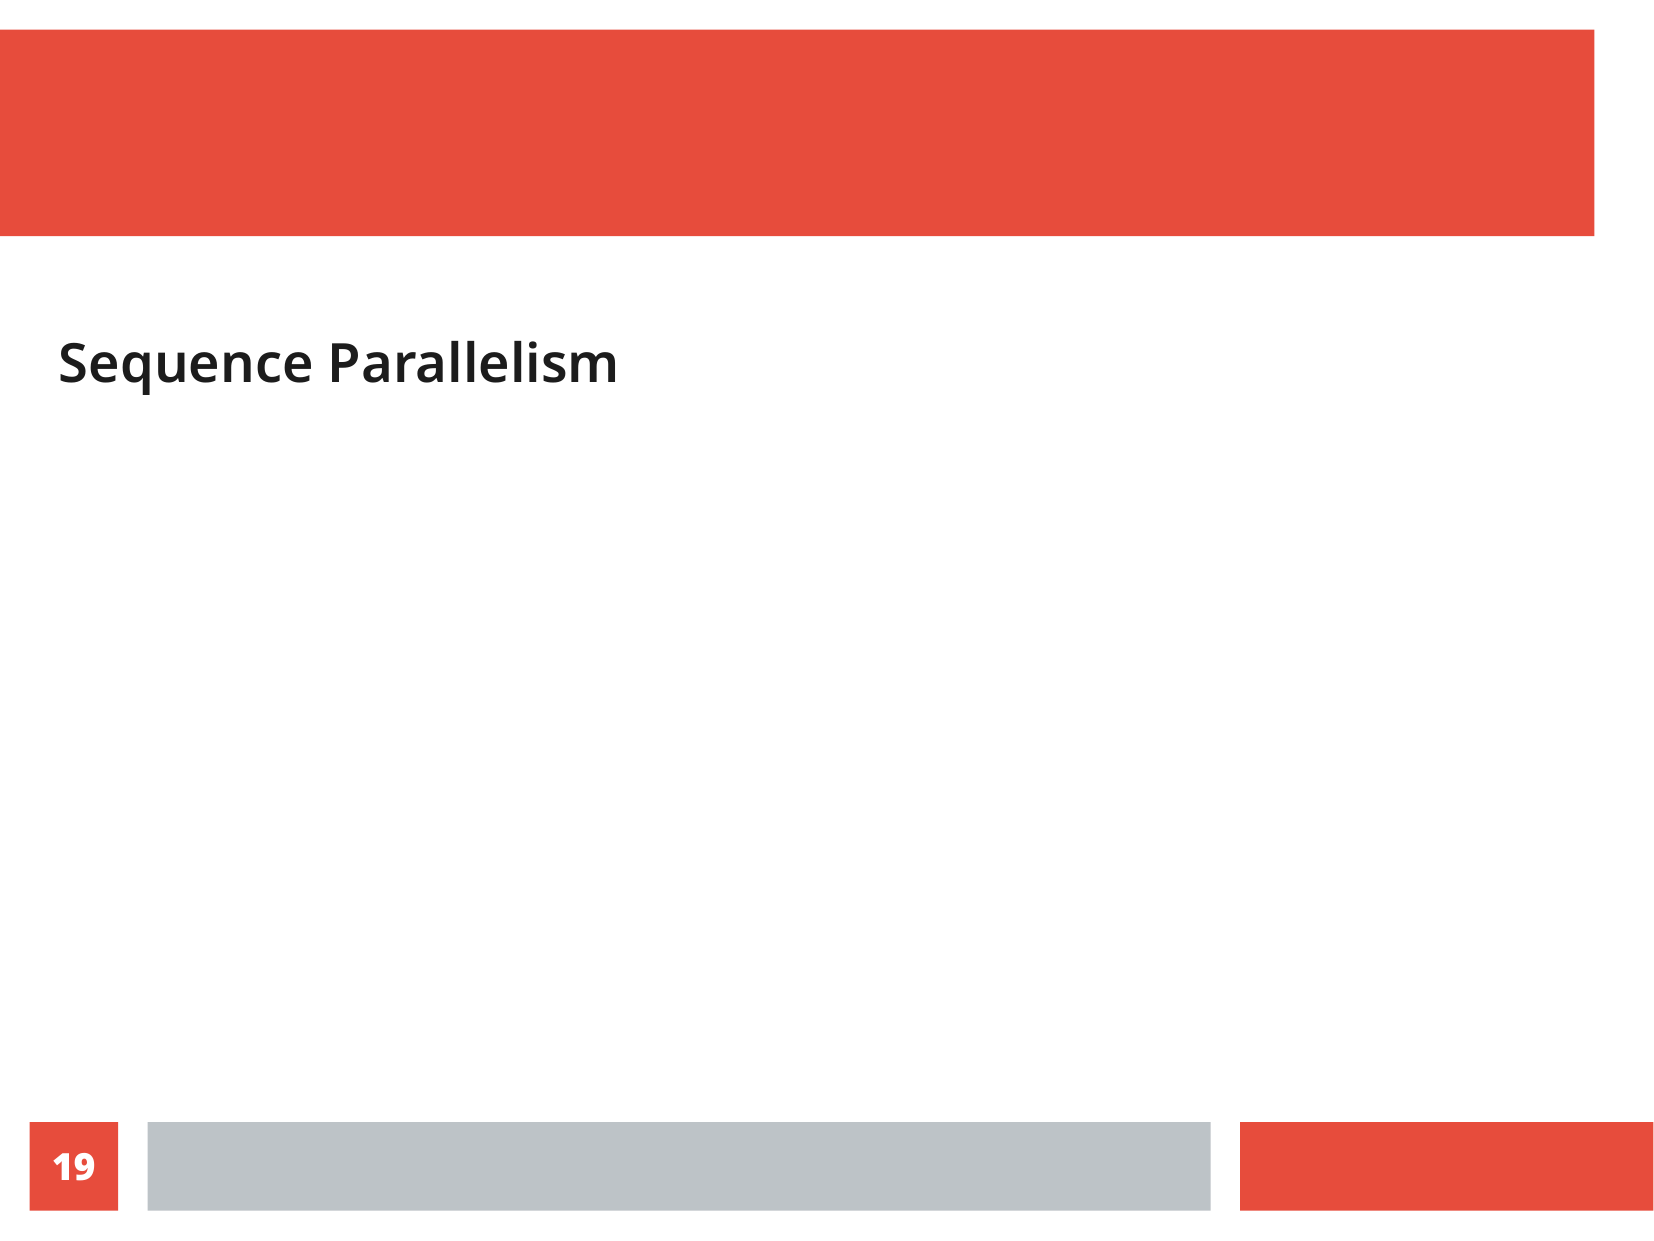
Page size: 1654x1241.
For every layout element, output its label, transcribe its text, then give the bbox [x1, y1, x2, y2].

list Sequence Parallelism [59, 324, 1565, 1093]
